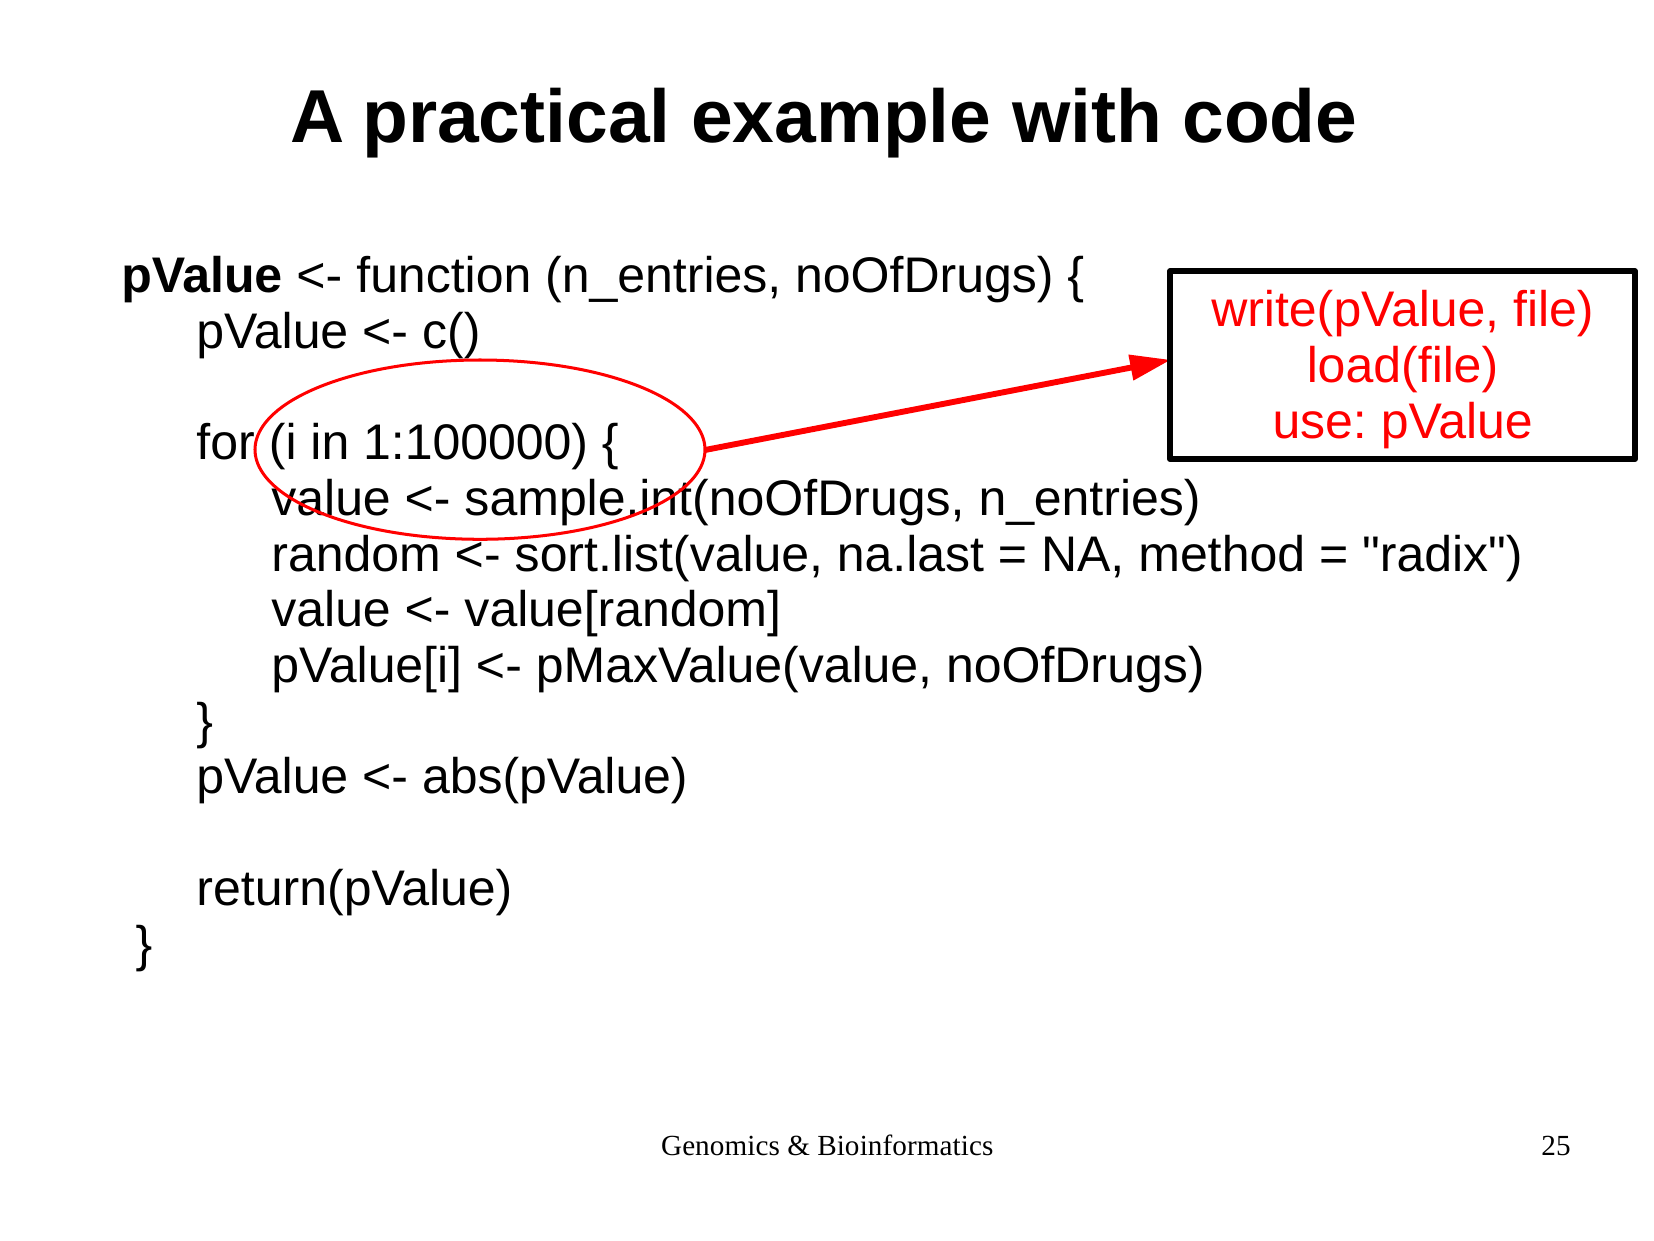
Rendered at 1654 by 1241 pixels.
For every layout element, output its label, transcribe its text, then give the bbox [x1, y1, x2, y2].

text_box A practical example with code [275, 67, 1379, 166]
text_box write(pValue, file) load(file) use: pValue [1170, 271, 1636, 460]
text_box pValue <- function (n_entries, noOfDrugs) { pValue <- c() for (i in 1:100000) { value <- sample.int(noOfDrugs, n_entries) random <- sort.list(value, na.last = NA, method = "radix") value <- value[random] pValue[i] <- pMaxValue(value, noOfDrugs) } pValue <- abs(pValue) return(pValue) } [106, 239, 1547, 980]
text_box [255, 360, 706, 540]
